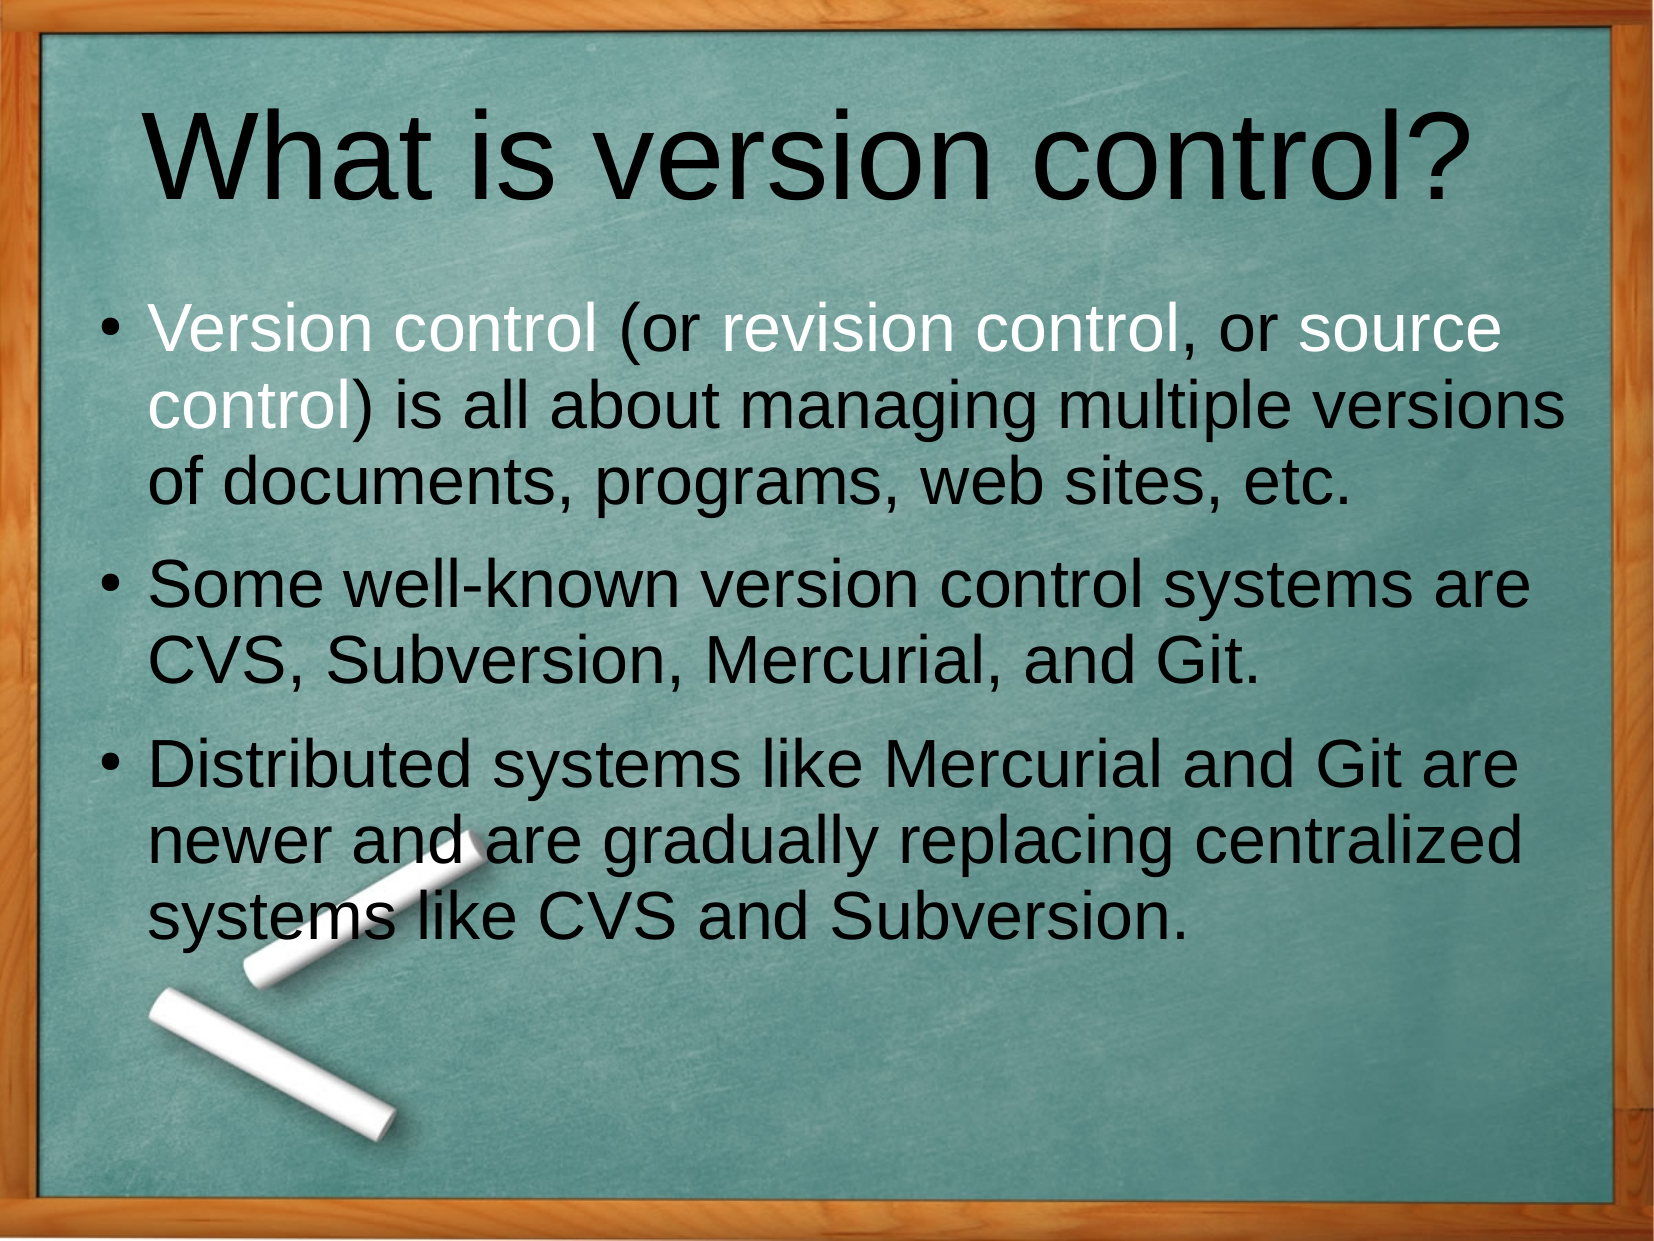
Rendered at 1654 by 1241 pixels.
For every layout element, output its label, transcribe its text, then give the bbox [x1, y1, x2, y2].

list Version control (or revision control, or source control) is all about managing multiple versions of documents, programs, web sites, etc. Some well-known version control systems are CVS, Subversion, Mercurial, and Git. Distributed systems like Mercurial and Git are newer and are gradually replacing centralized systems like CVS and Subversion. [82, 290, 1571, 1010]
title What is version control? [141, 52, 1630, 260]
picture [0, 0, 1654, 1241]
